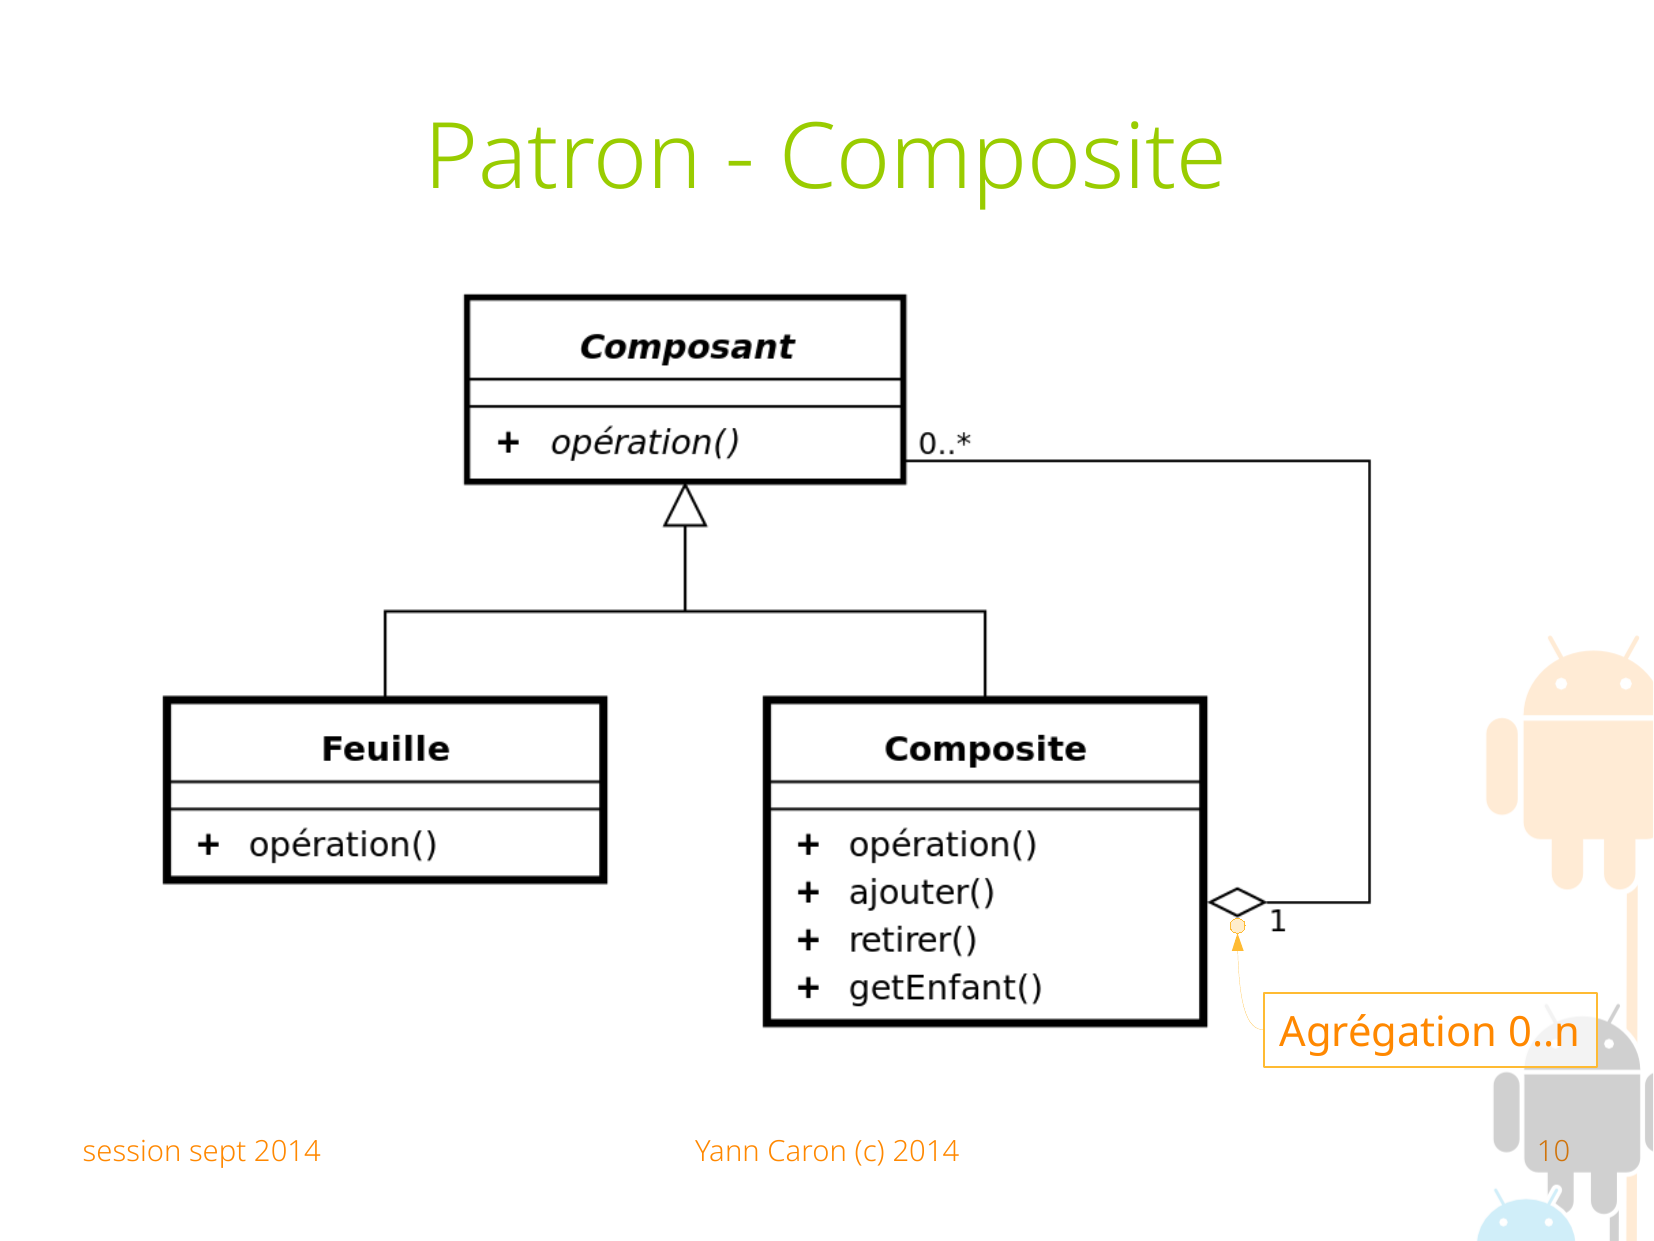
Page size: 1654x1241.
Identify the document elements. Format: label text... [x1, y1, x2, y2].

title Patron - Composite [82, 49, 1571, 257]
text_box Agrégation 0..n [1263, 992, 1578, 1059]
picture [103, 247, 1654, 1241]
text_box [1230, 918, 1246, 934]
